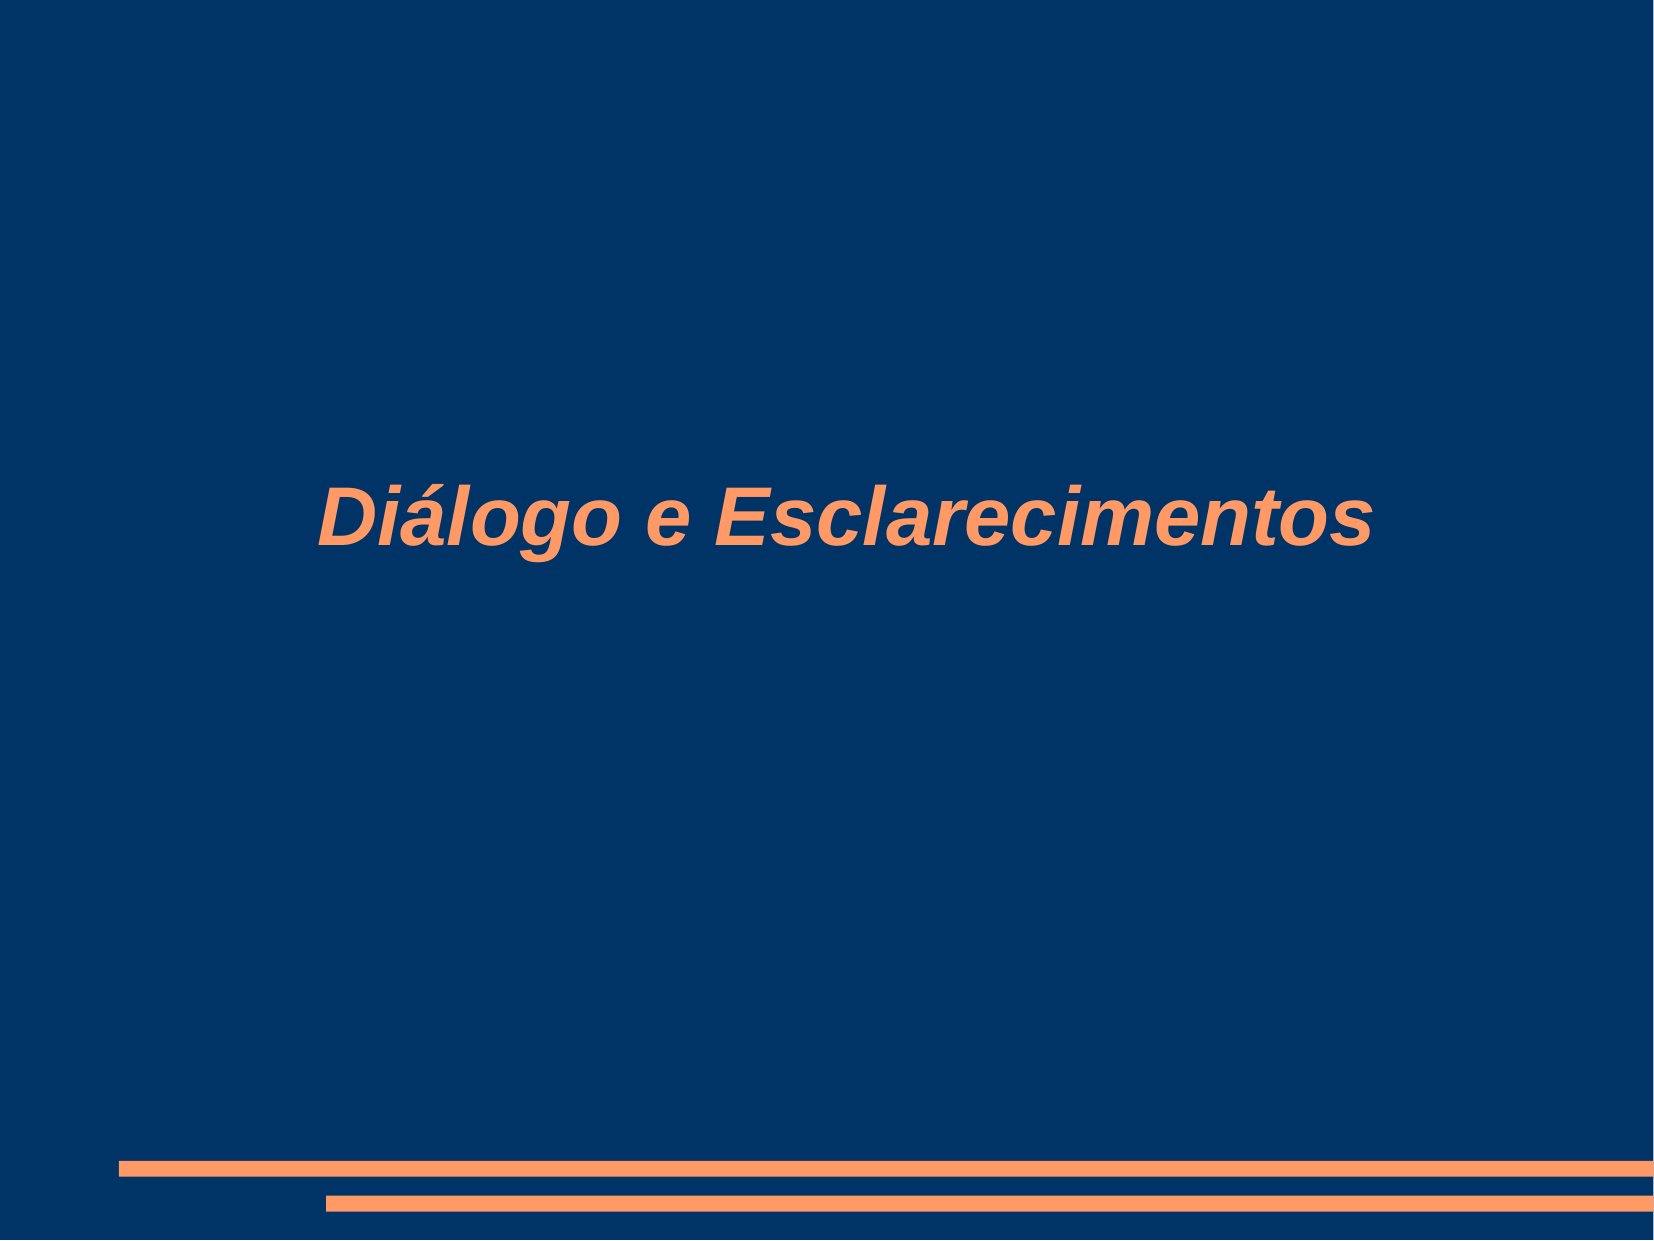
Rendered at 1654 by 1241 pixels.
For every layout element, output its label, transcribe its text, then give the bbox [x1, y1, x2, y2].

title Diálogo e Esclarecimentos [141, 412, 1554, 621]
